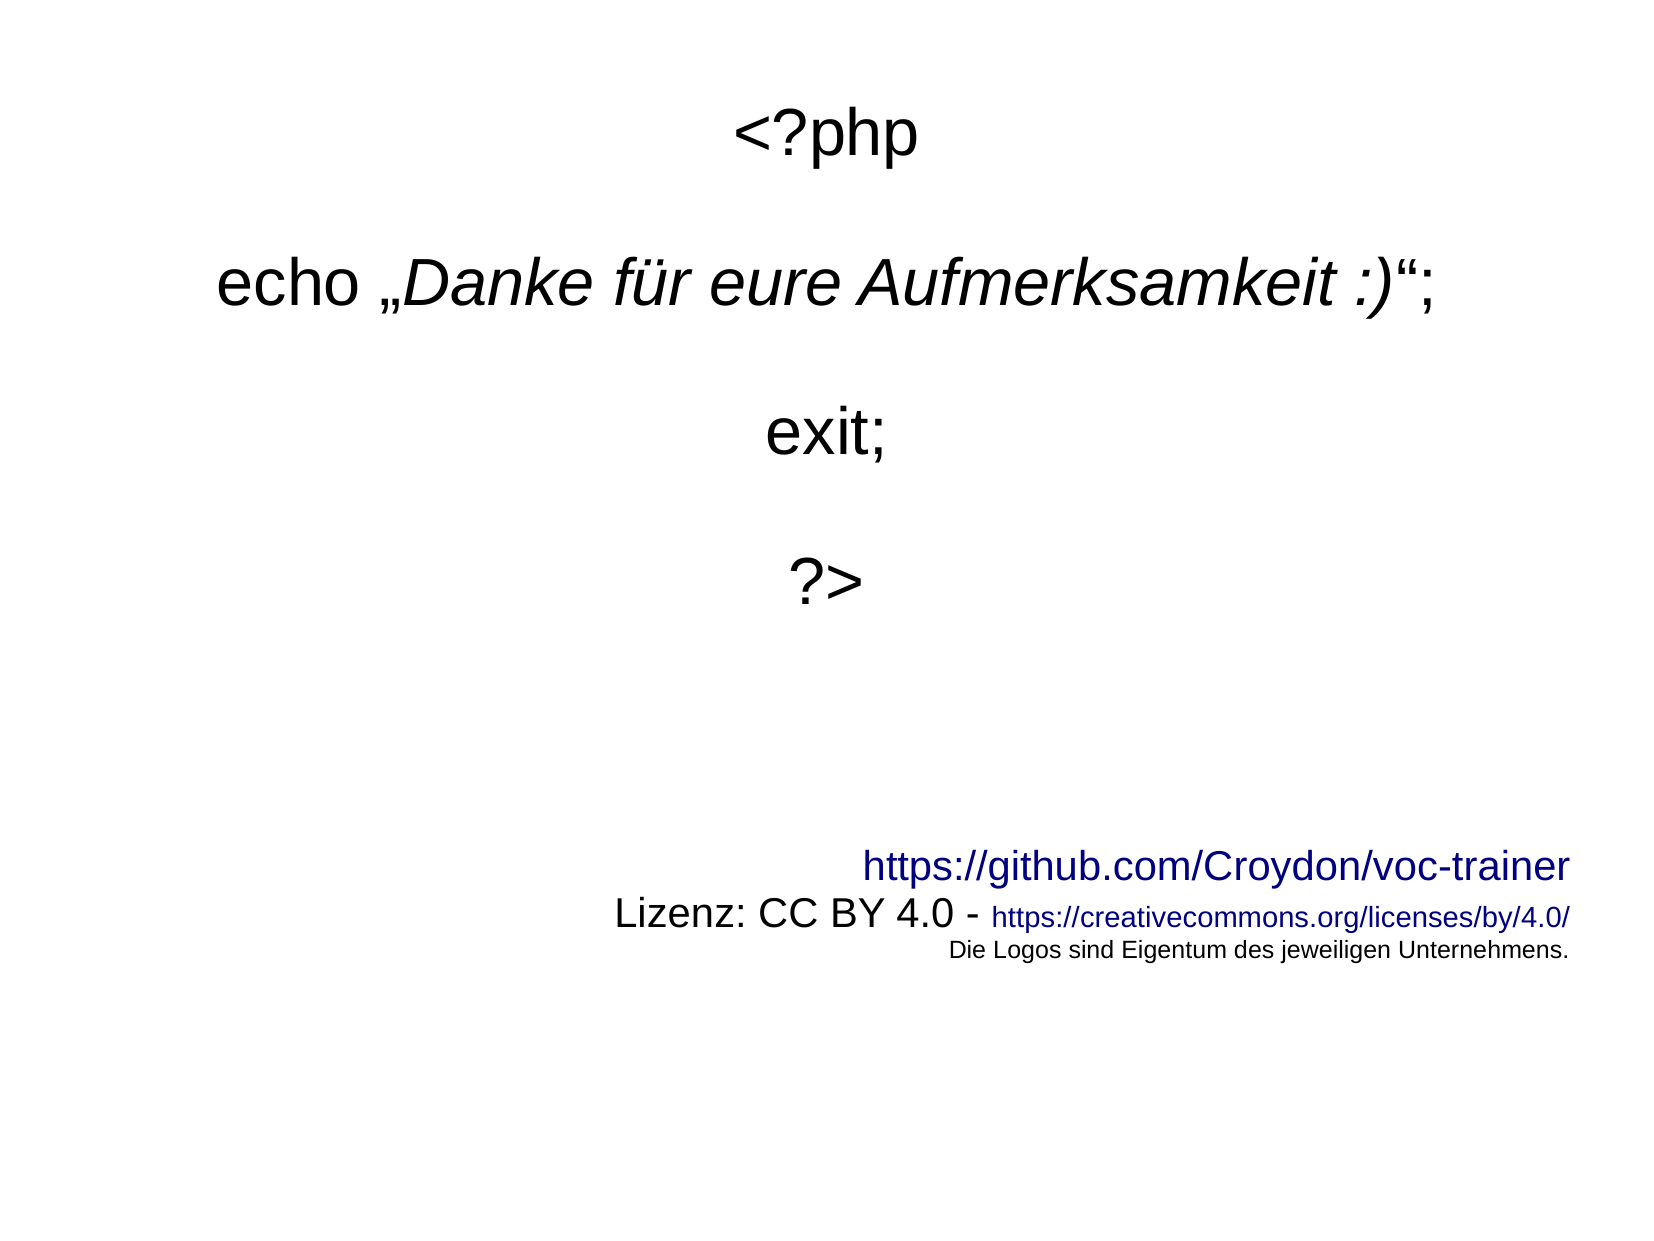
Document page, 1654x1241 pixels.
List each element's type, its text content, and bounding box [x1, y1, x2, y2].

subtitle <?php echo „Danke für eure Aufmerksamkeit :)“; exit; ?> https://github.com/Croydon/voc-trainer Lizenz: CC BY 4.0 - https://creativecommons.org/licenses/by/4.0/ Die Logos sind Eigentum des jeweiligen Unternehmens. [82, 49, 1571, 1010]
